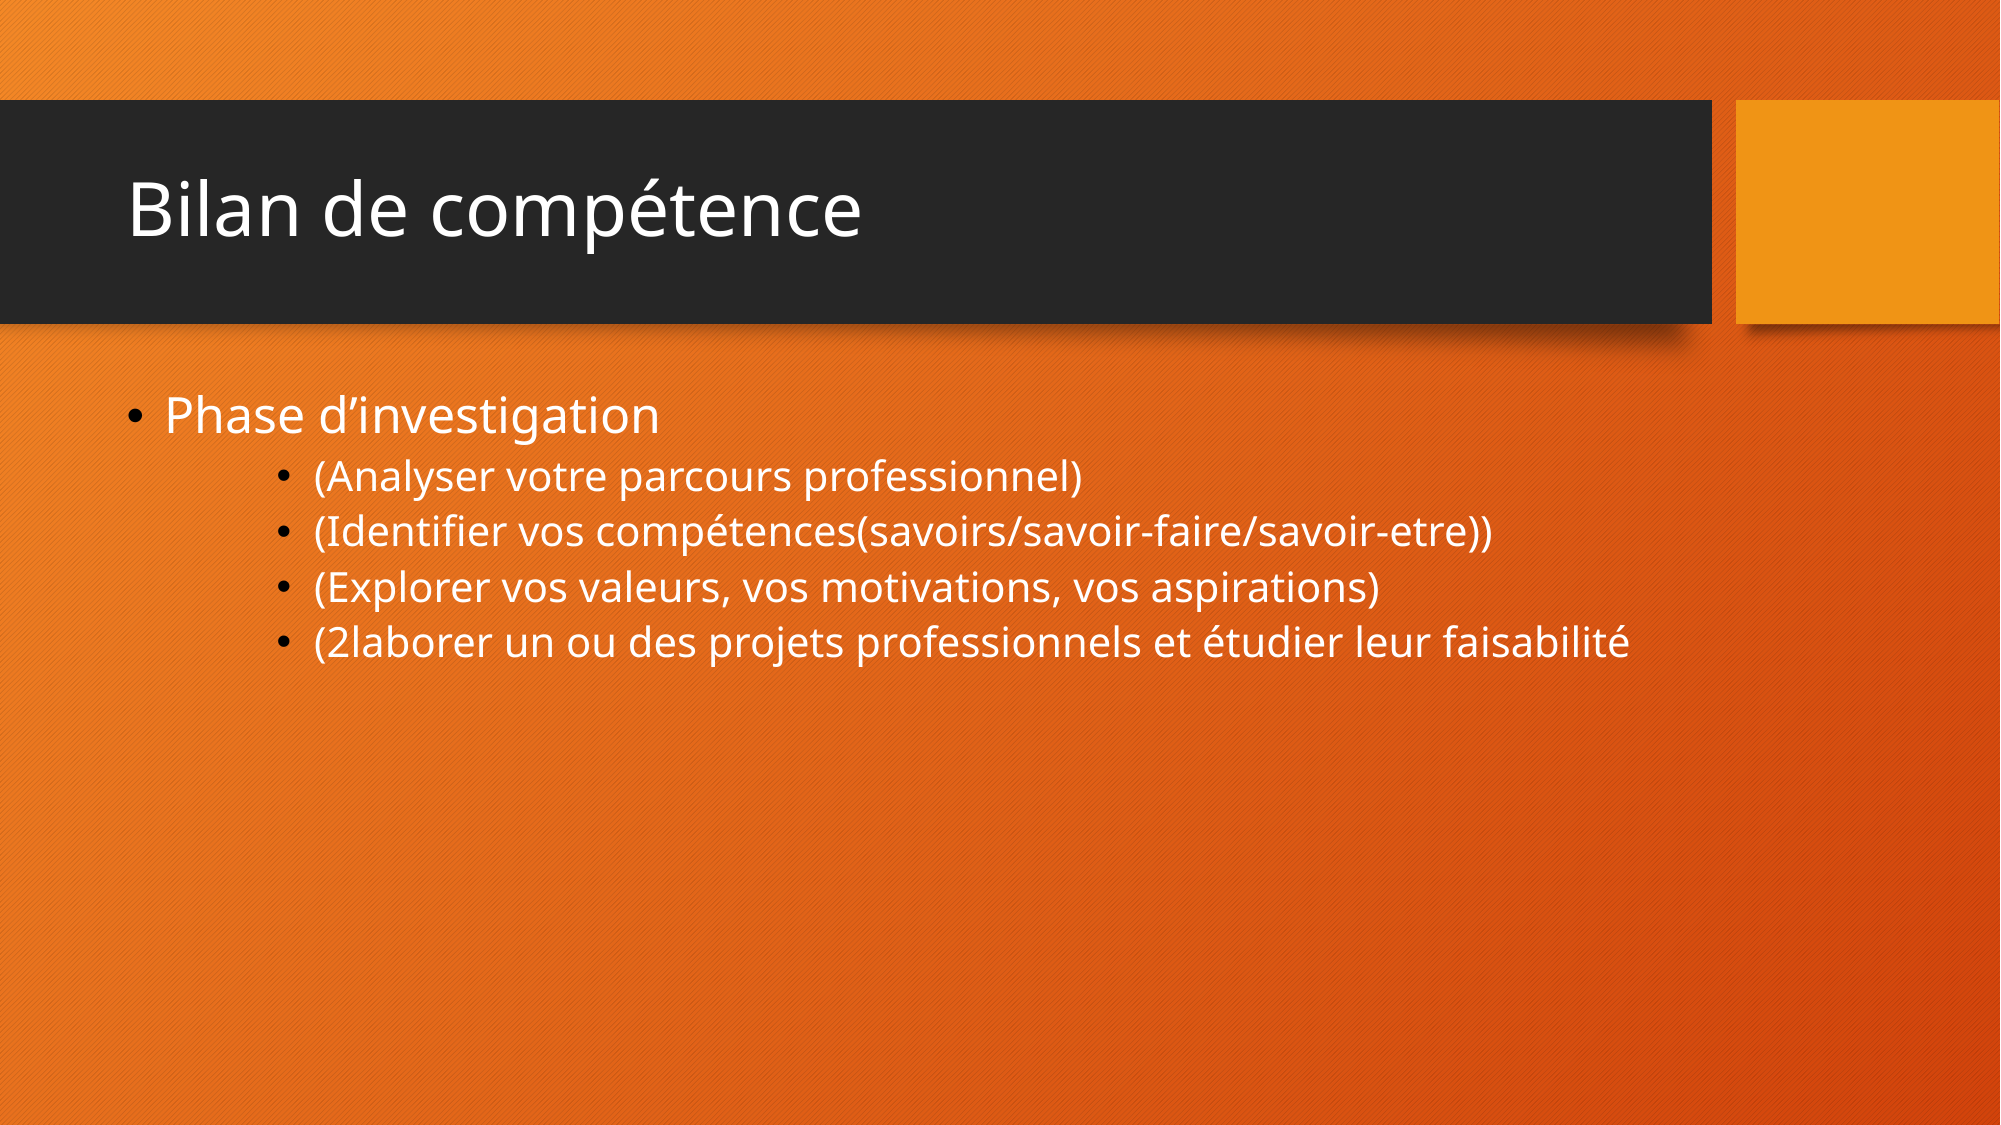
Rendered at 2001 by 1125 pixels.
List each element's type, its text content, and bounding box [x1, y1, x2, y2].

title Bilan de compétence [111, 123, 1689, 301]
list Phase d’investigation (Analyser votre parcours professionnel) (Identifier vos compétences(savoirs/savoir-faire/savoir-etre)) (Explorer vos valeurs, vos motivations, vos aspirations) (2laborer un ou des projets professionnels et étudier leur faisabilité [111, 383, 1689, 974]
